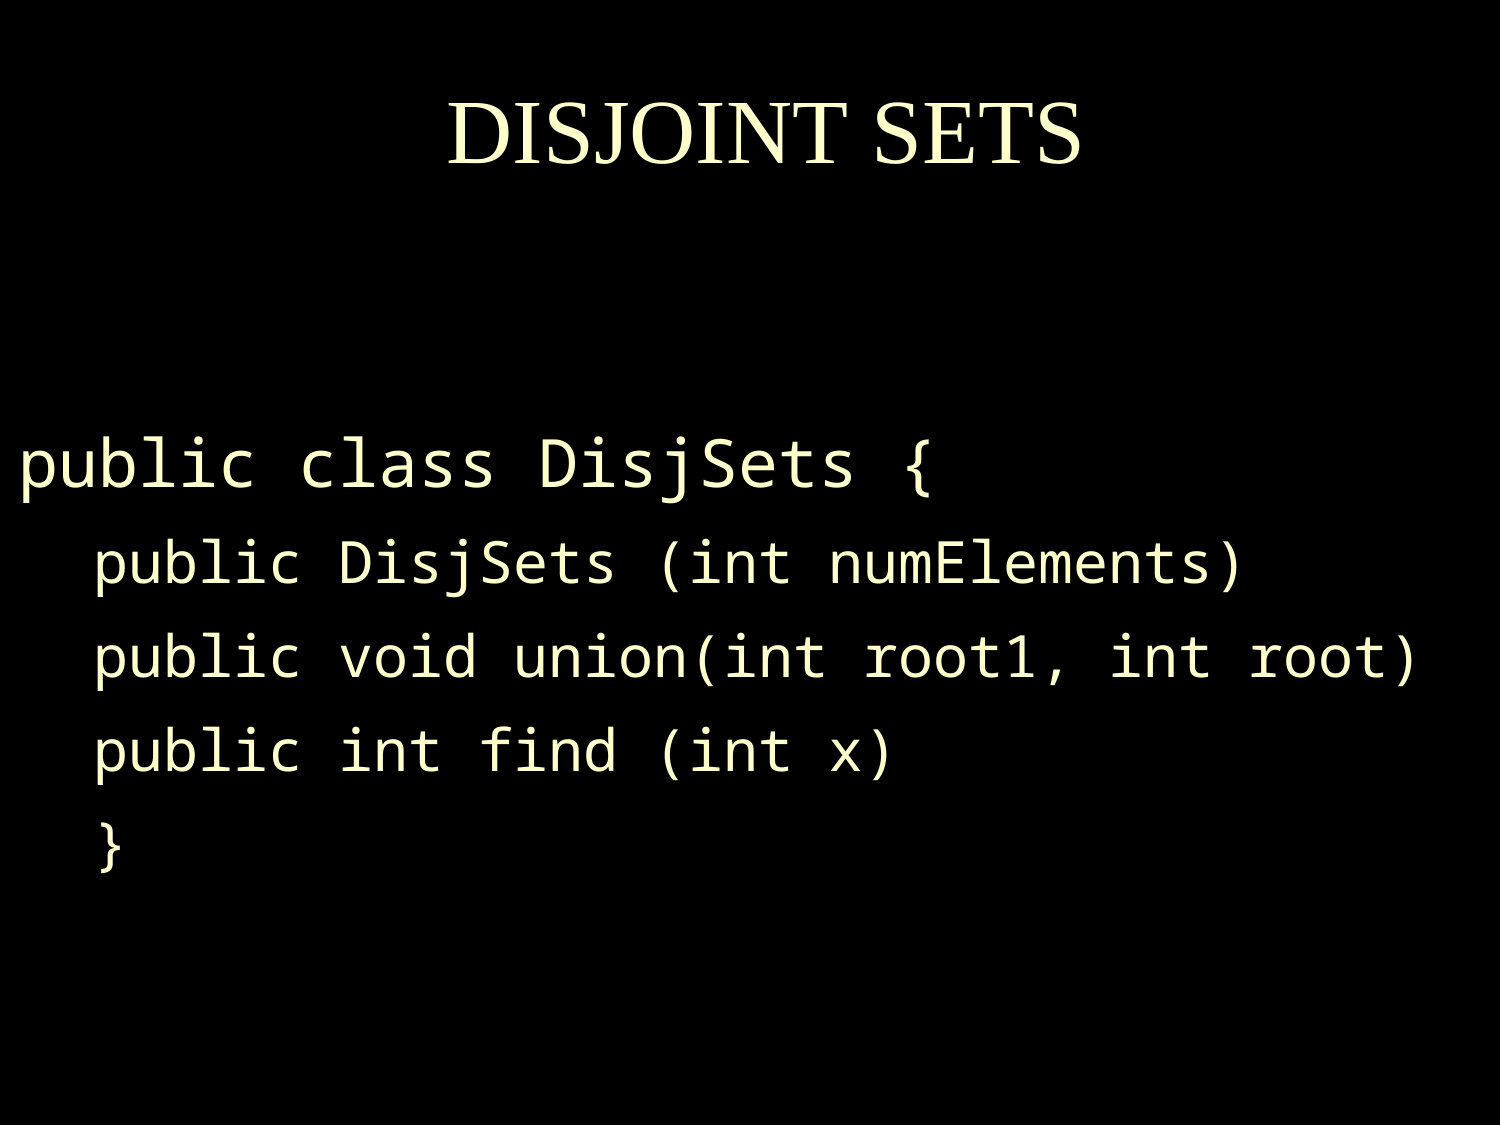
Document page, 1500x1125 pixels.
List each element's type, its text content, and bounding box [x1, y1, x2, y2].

list public class DisjSets { public DisjSets (int numElements) public void union(int root1, int root) public int find (int x) } [3, 193, 1463, 873]
title DISJOINT SETS [37, 37, 1496, 228]
